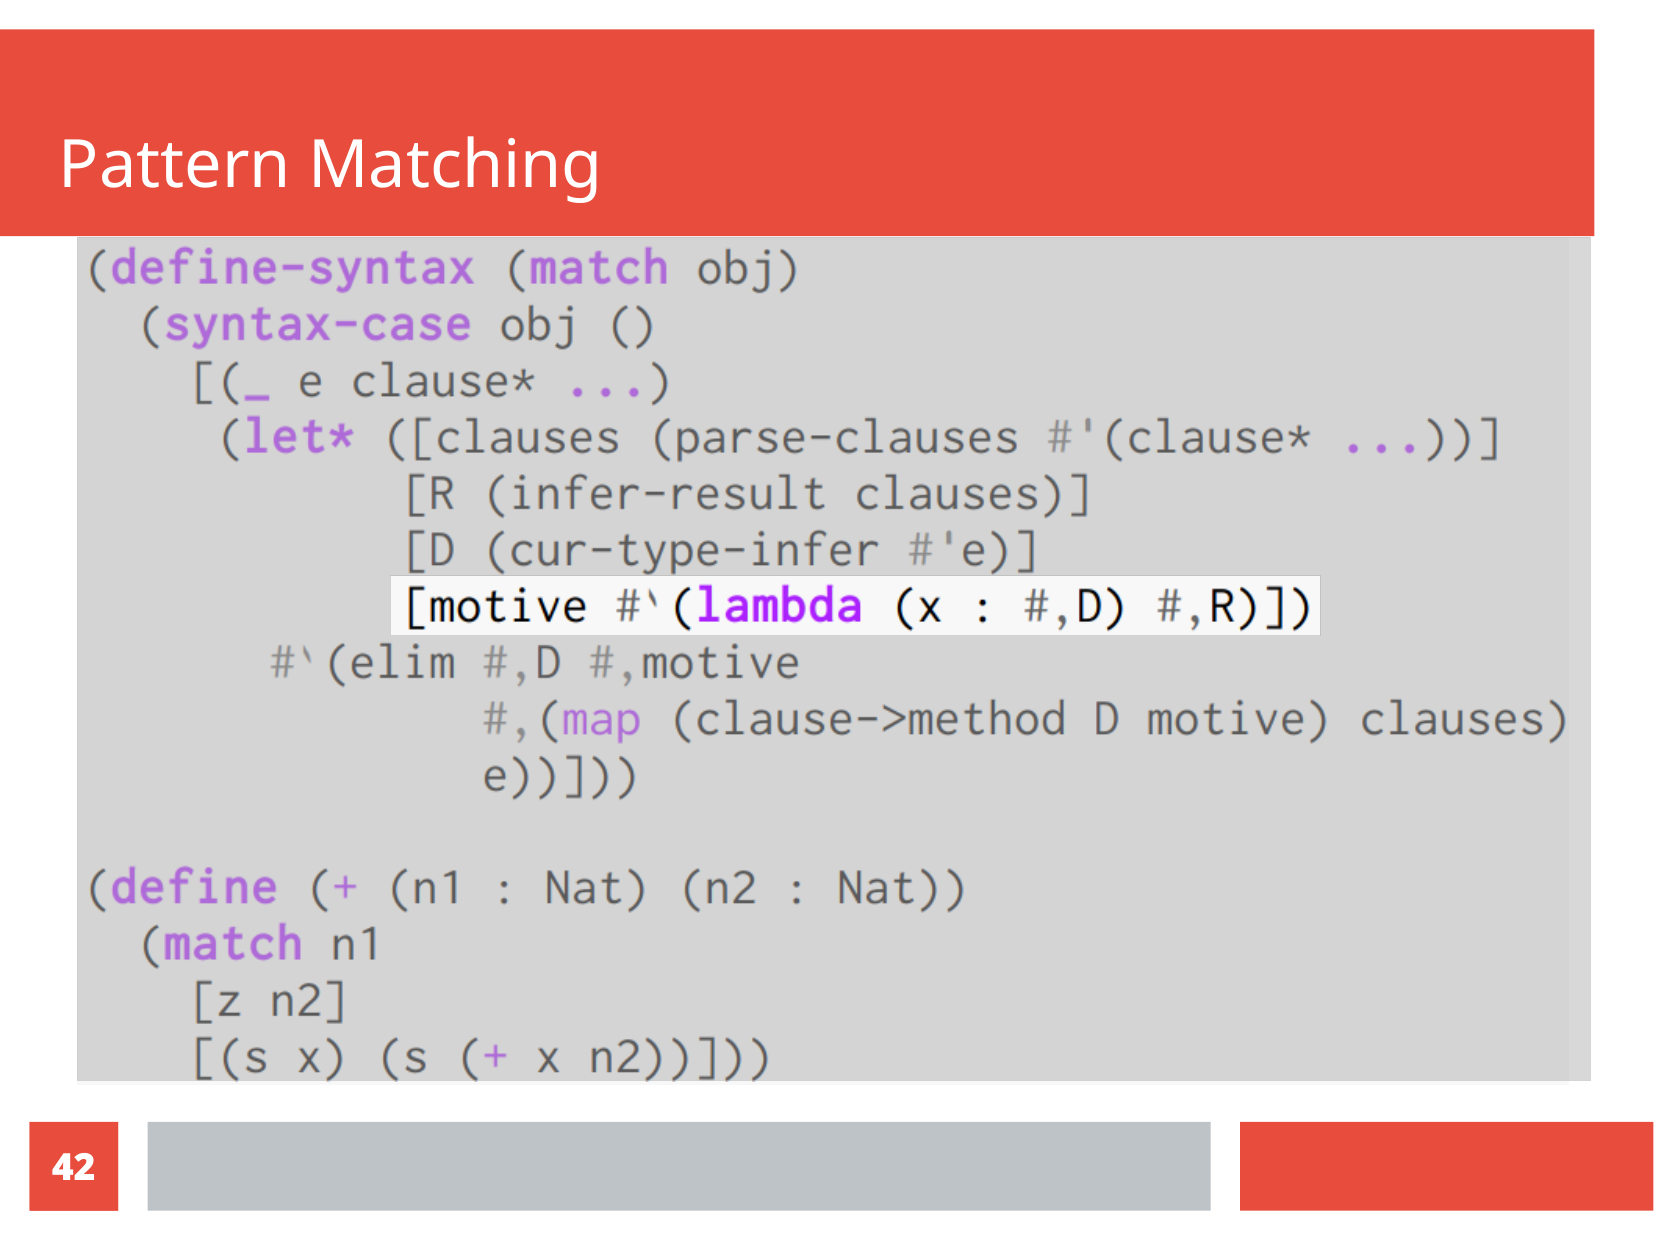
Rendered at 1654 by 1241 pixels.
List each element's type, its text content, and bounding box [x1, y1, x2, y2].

picture [77, 1081, 1569, 1085]
picture [391, 576, 1320, 635]
text_box [77, 237, 1591, 1081]
title Pattern Matching [59, 59, 1595, 207]
